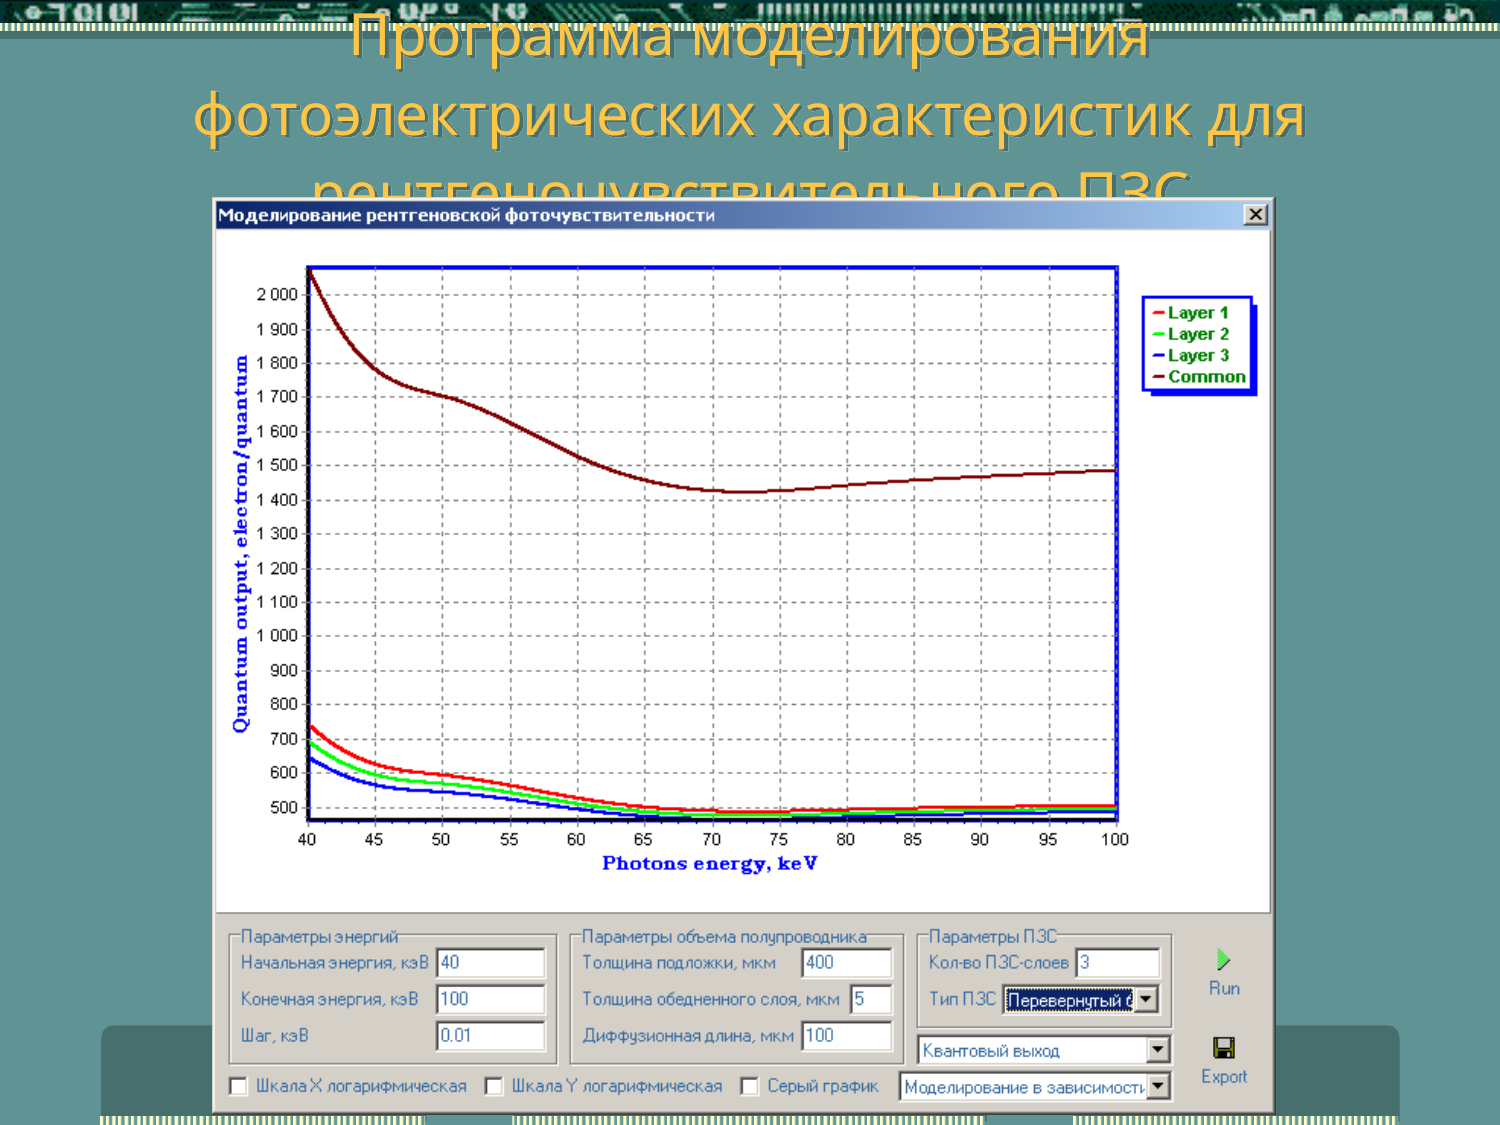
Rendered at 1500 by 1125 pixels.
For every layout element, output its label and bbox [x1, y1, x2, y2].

picture [1073, 1116, 1399, 1125]
picture [212, 197, 1276, 1115]
picture [512, 1116, 985, 1125]
picture [99, 1116, 426, 1125]
picture [363, 21, 380, 31]
picture [0, 0, 1500, 31]
